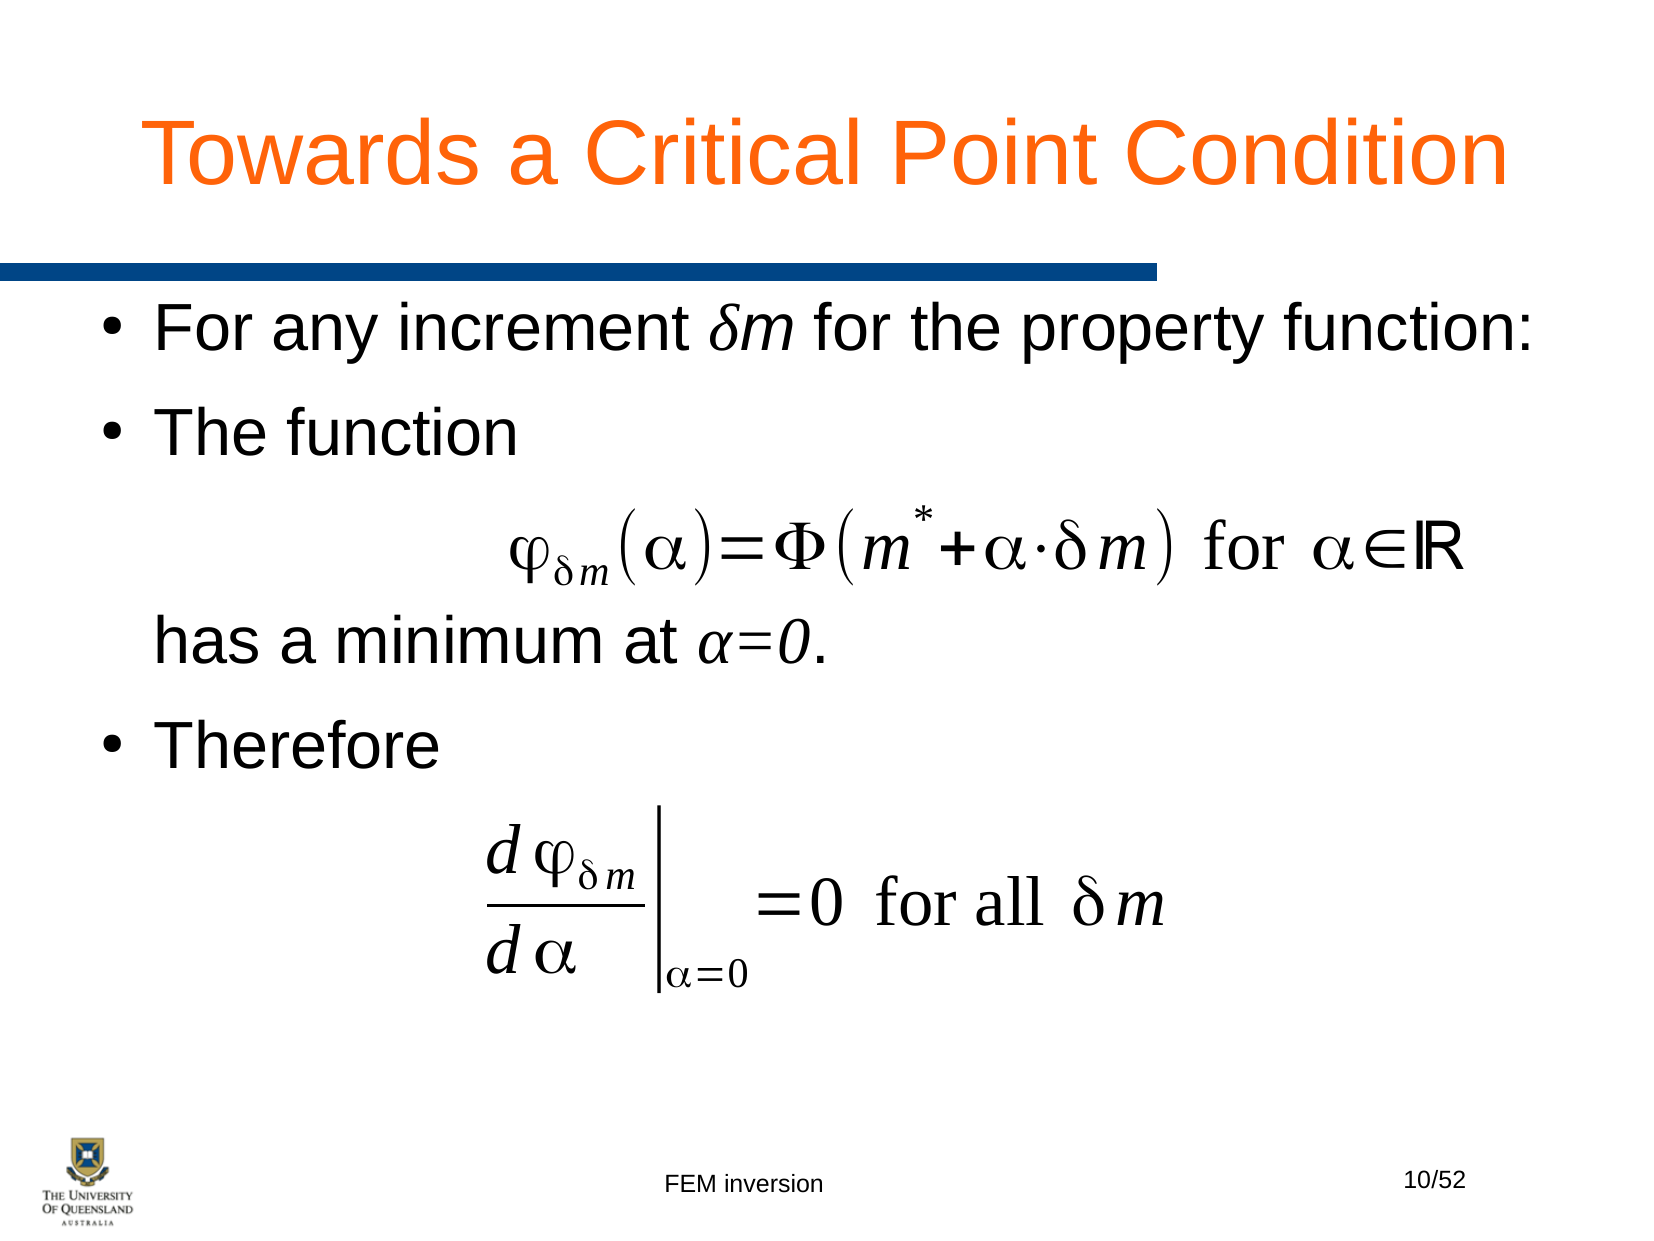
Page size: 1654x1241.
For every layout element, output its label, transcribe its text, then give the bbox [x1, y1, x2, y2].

list For any increment δm for the property function: The function has a minimum at α=0. Therefore [82, 290, 1571, 1010]
title Towards a Critical Point Condition [82, 49, 1571, 257]
chart [475, 801, 1173, 998]
picture [35, 1133, 142, 1235]
chart [501, 495, 1473, 595]
